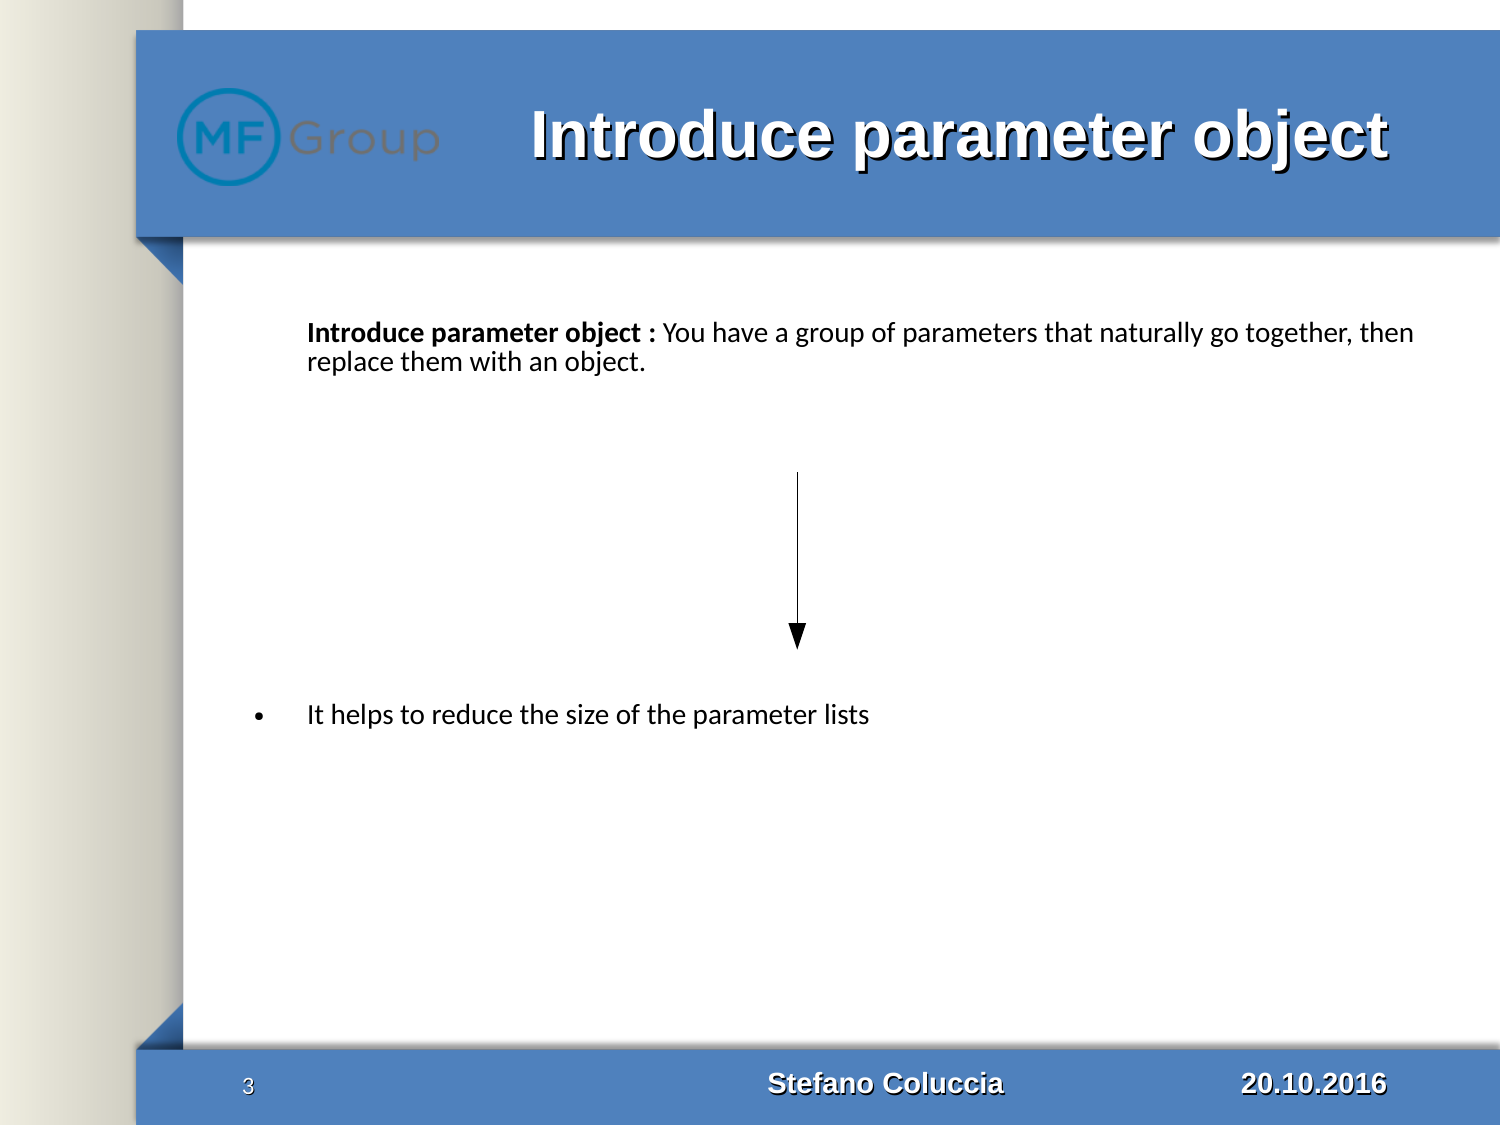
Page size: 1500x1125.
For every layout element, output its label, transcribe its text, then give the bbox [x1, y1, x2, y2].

title Stefano Coluccia [738, 1062, 1034, 1105]
title Introduce parameter object [472, 57, 1447, 211]
list Introduce parameter object : You have a group of parameters that naturally go together, then replace them with an object. It helps to reduce the size of the parameter lists [236, 261, 1453, 975]
title 20.10.2016 [1151, 1062, 1477, 1105]
picture [0, 0, 1500, 1125]
